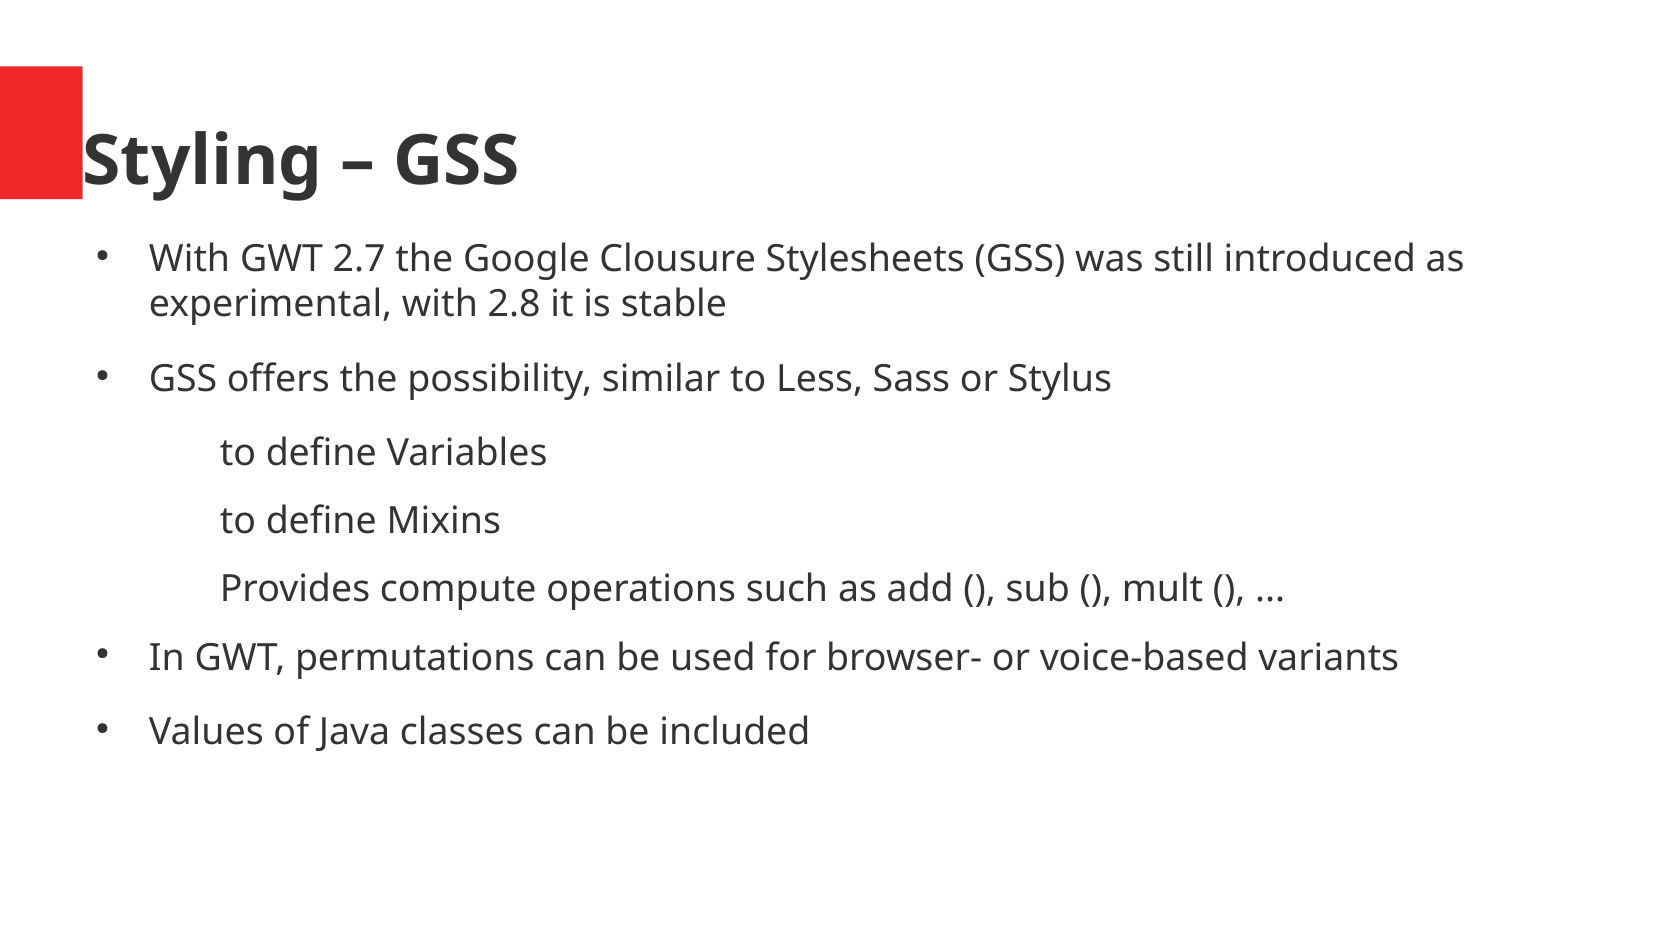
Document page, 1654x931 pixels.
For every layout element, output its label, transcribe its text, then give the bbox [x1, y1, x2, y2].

title Styling – GSS [82, 33, 1571, 196]
list With GWT 2.7 the Google Clousure Stylesheets (GSS) was still introduced as experimental, with 2.8 it is stable GSS offers the possibility, similar to Less, Sass or Stylus to define Variables to define Mixins Provides compute operations such as add (), sub (), mult (), ... In GWT, permutations can be used for browser- or voice-based variants Values of Java classes can be included [78, 234, 1498, 768]
